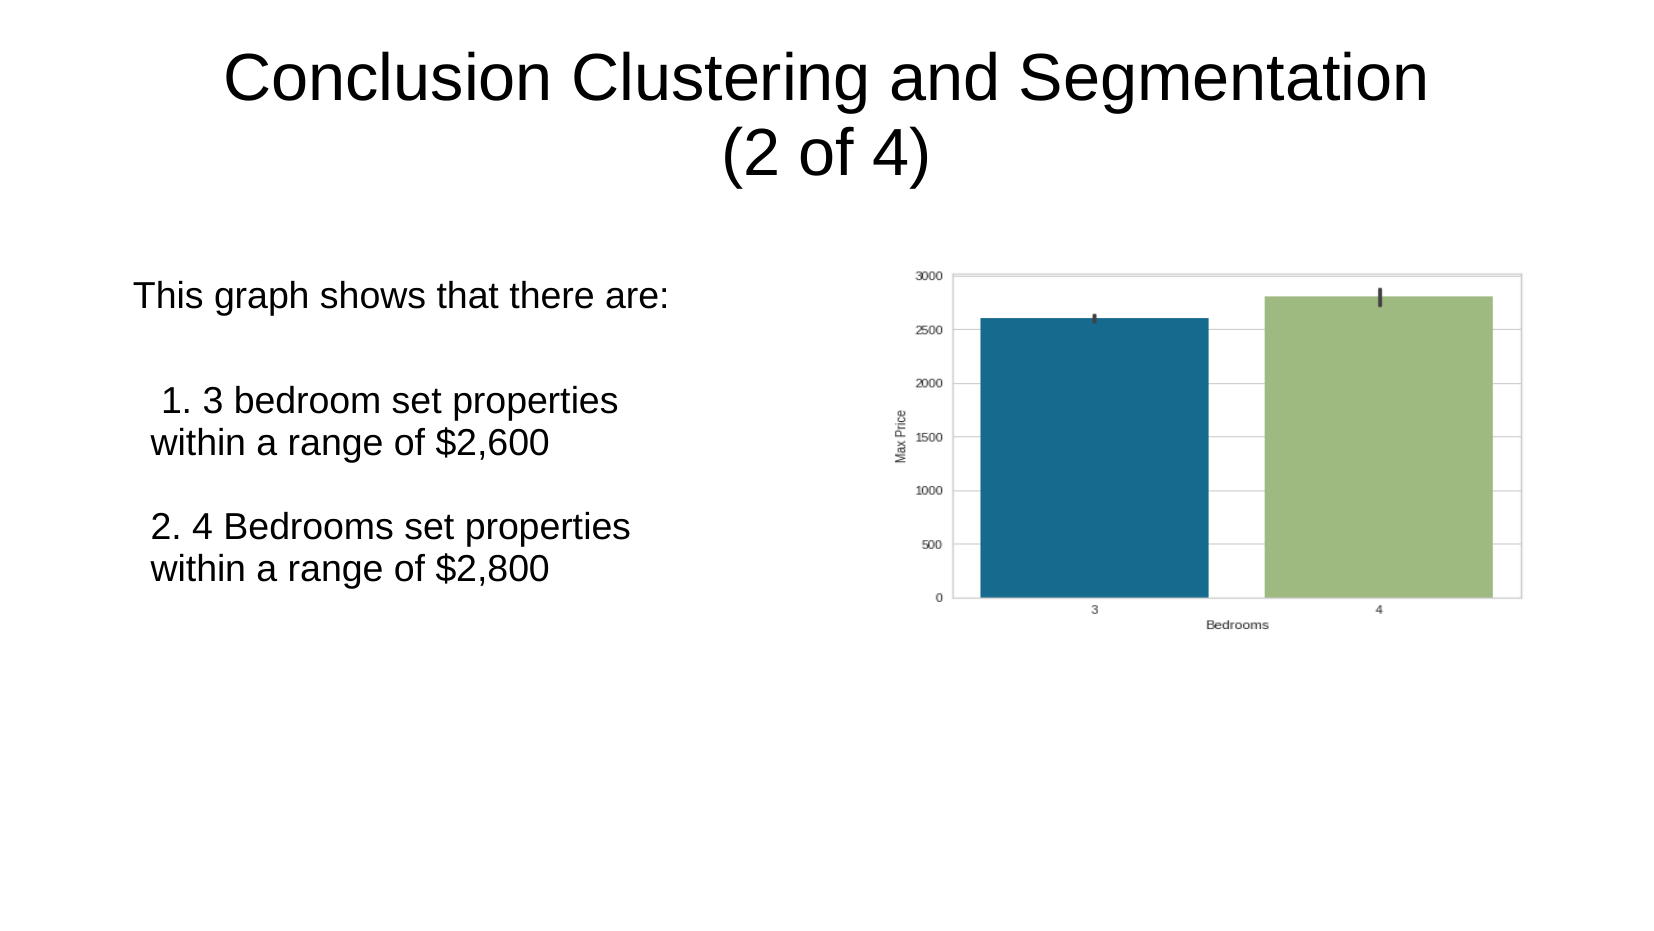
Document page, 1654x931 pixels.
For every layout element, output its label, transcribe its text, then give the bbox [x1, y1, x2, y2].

text_box This graph shows that there are: [118, 266, 709, 324]
title Conclusion Clustering and Segmentation (2 of 4) [82, 37, 1571, 193]
text_box 1. 3 bedroom set properties within a range of $2,600 2. 4 Bedrooms set properties within a range of $2,800 [135, 372, 727, 597]
picture [885, 265, 1595, 641]
